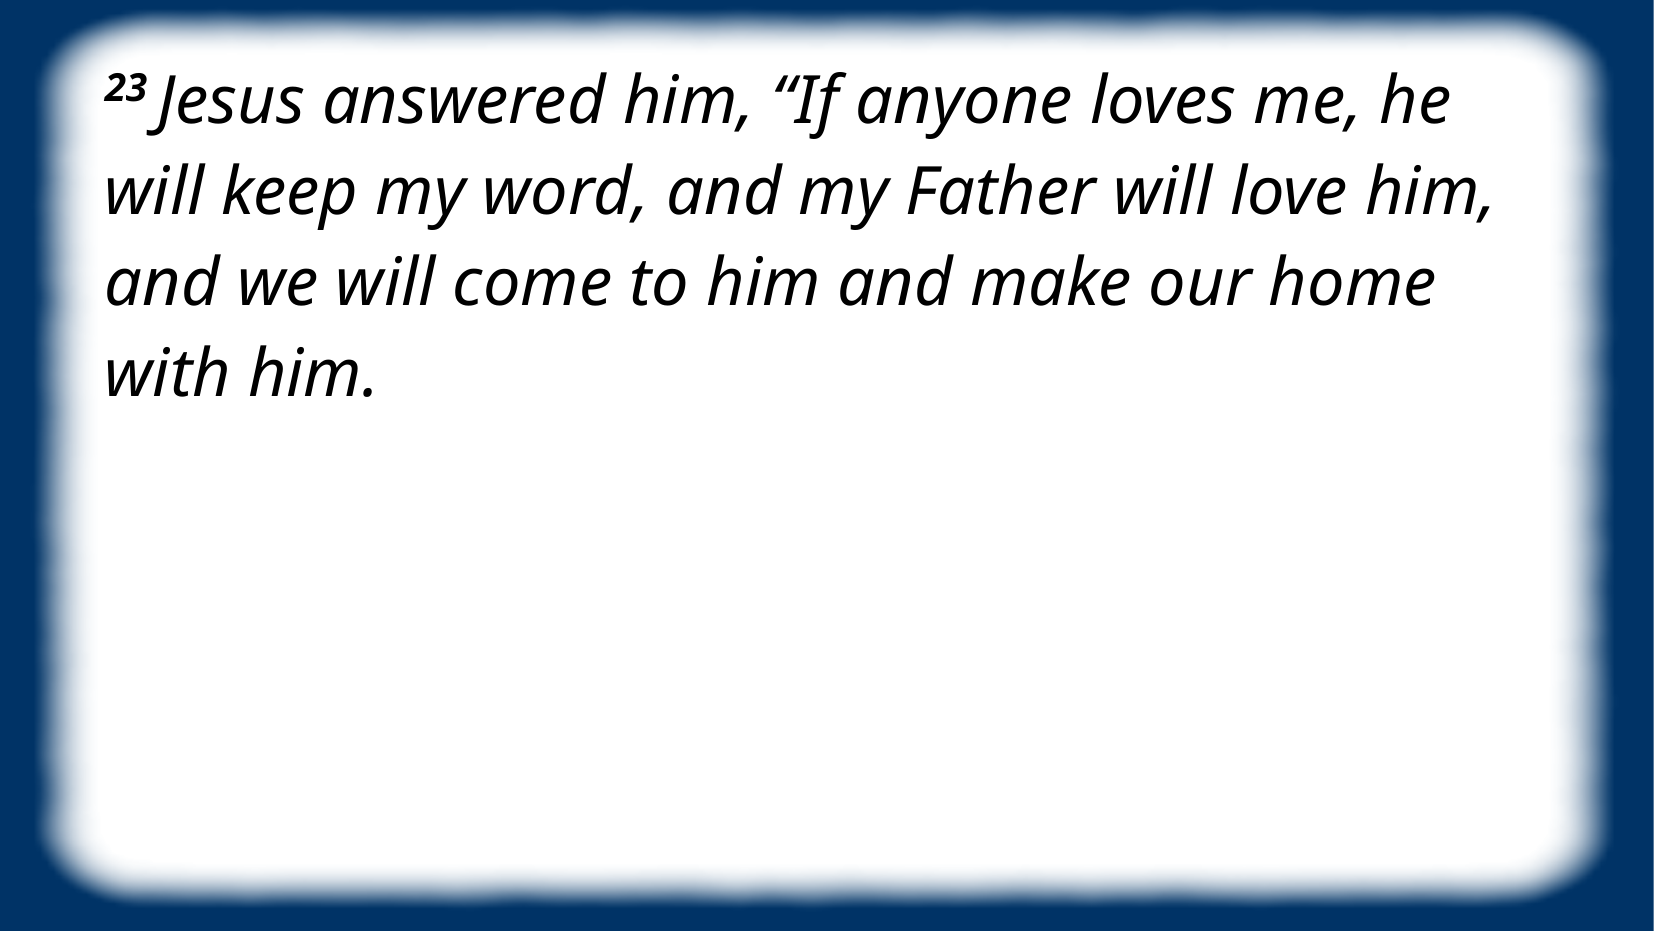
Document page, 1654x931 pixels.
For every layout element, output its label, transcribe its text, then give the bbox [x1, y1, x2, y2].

picture [0, 0, 1654, 931]
text_box 23 Jesus answered him, “If anyone loves me, he will keep my word, and my Father will love him, and we will come to him and make our home with him. [90, 45, 1546, 415]
